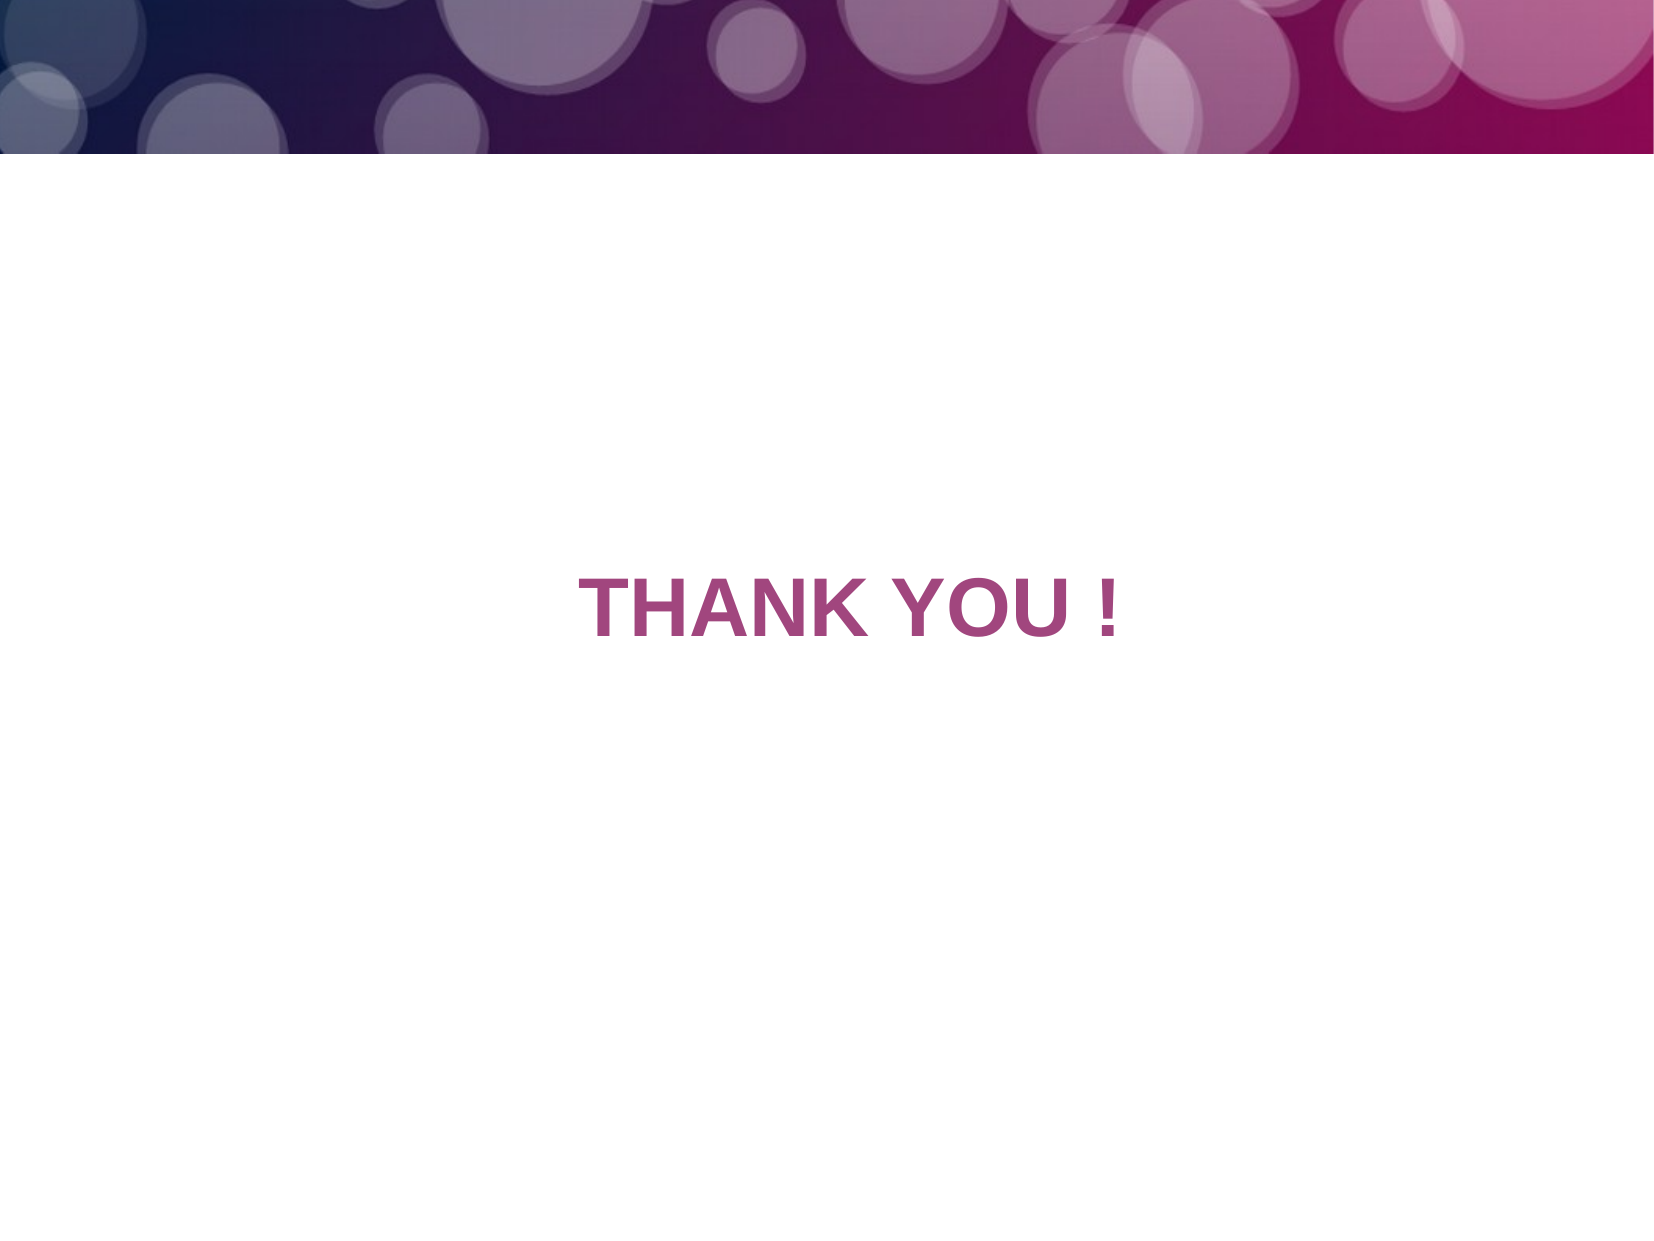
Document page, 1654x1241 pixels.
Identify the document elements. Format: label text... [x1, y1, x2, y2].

picture [0, 0, 1654, 154]
list THANK YOU ! [70, 561, 1560, 1241]
